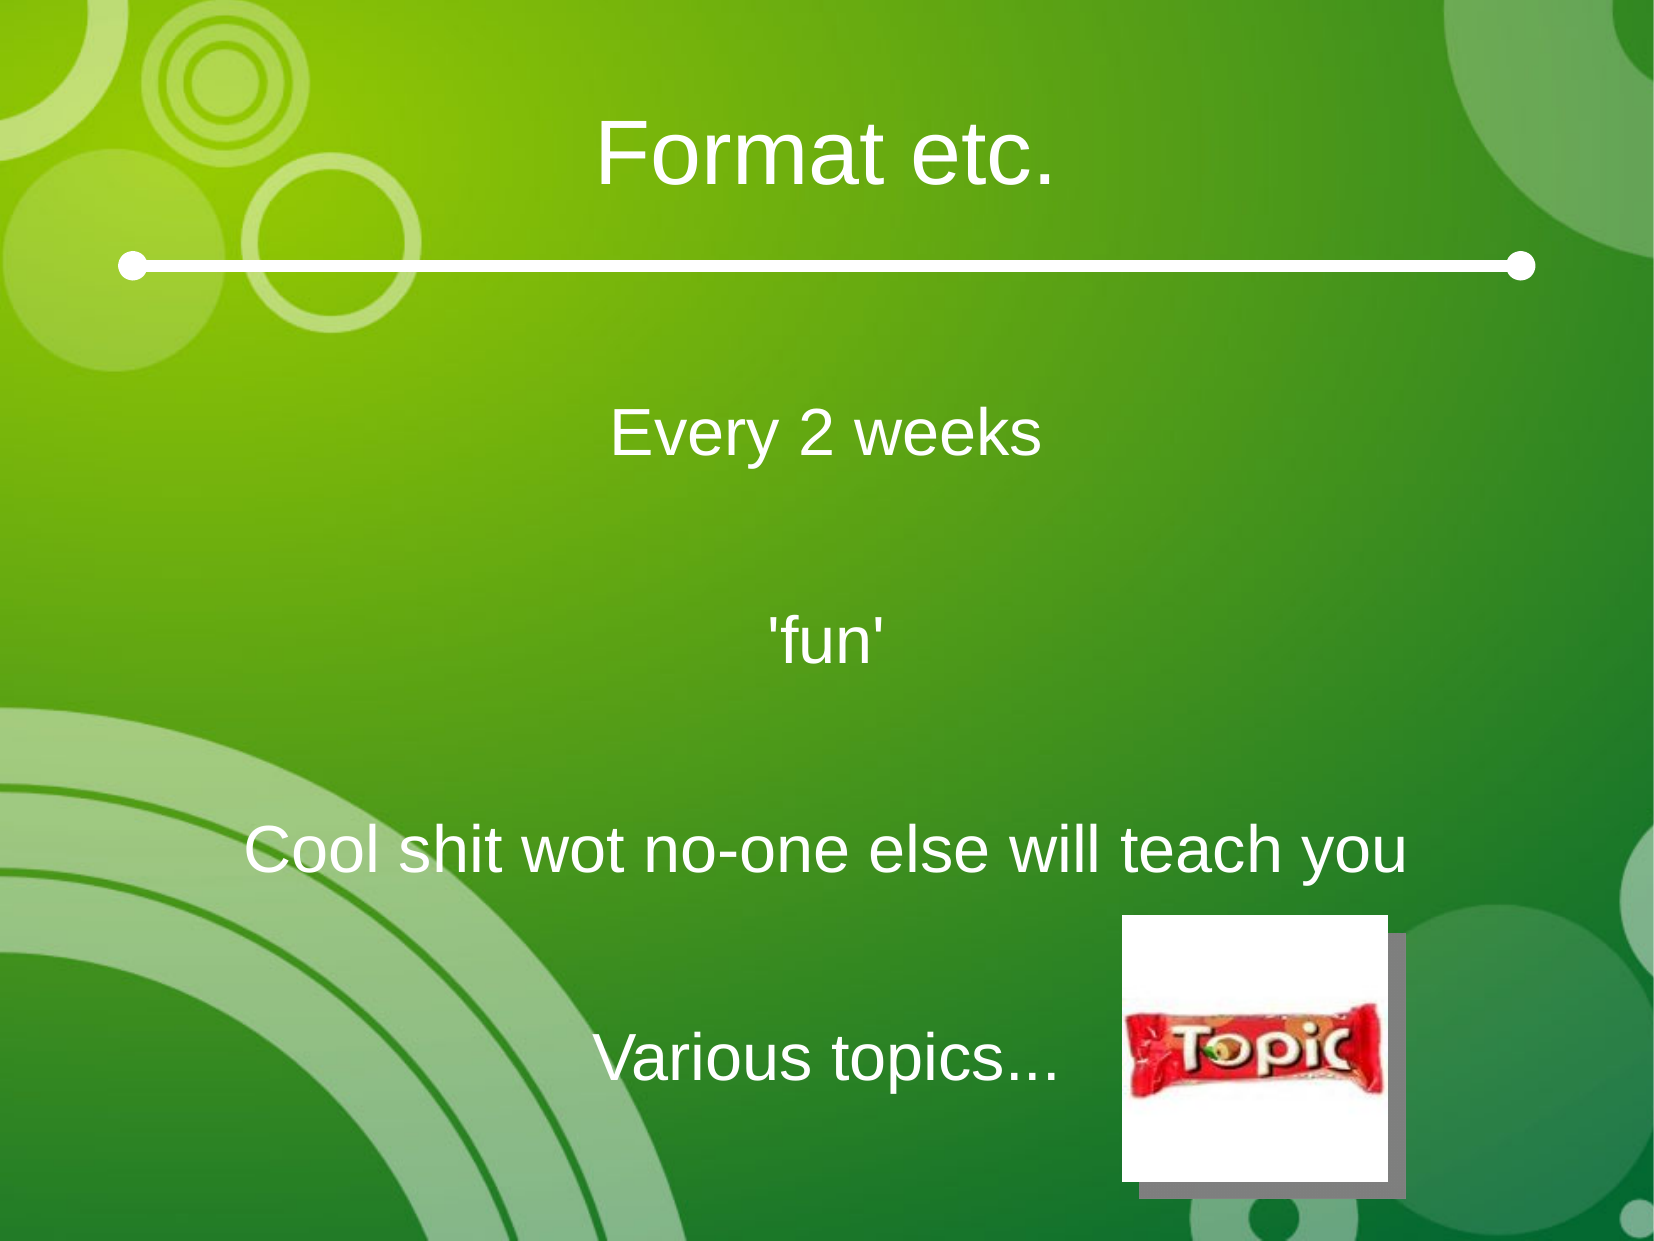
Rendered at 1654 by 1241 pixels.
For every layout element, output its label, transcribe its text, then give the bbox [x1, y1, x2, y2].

picture [0, 0, 1654, 1241]
title Format etc. [82, 49, 1571, 257]
list Every 2 weeks 'fun' Cool shit wot no-one else will teach you Various topics... [82, 290, 1571, 1109]
